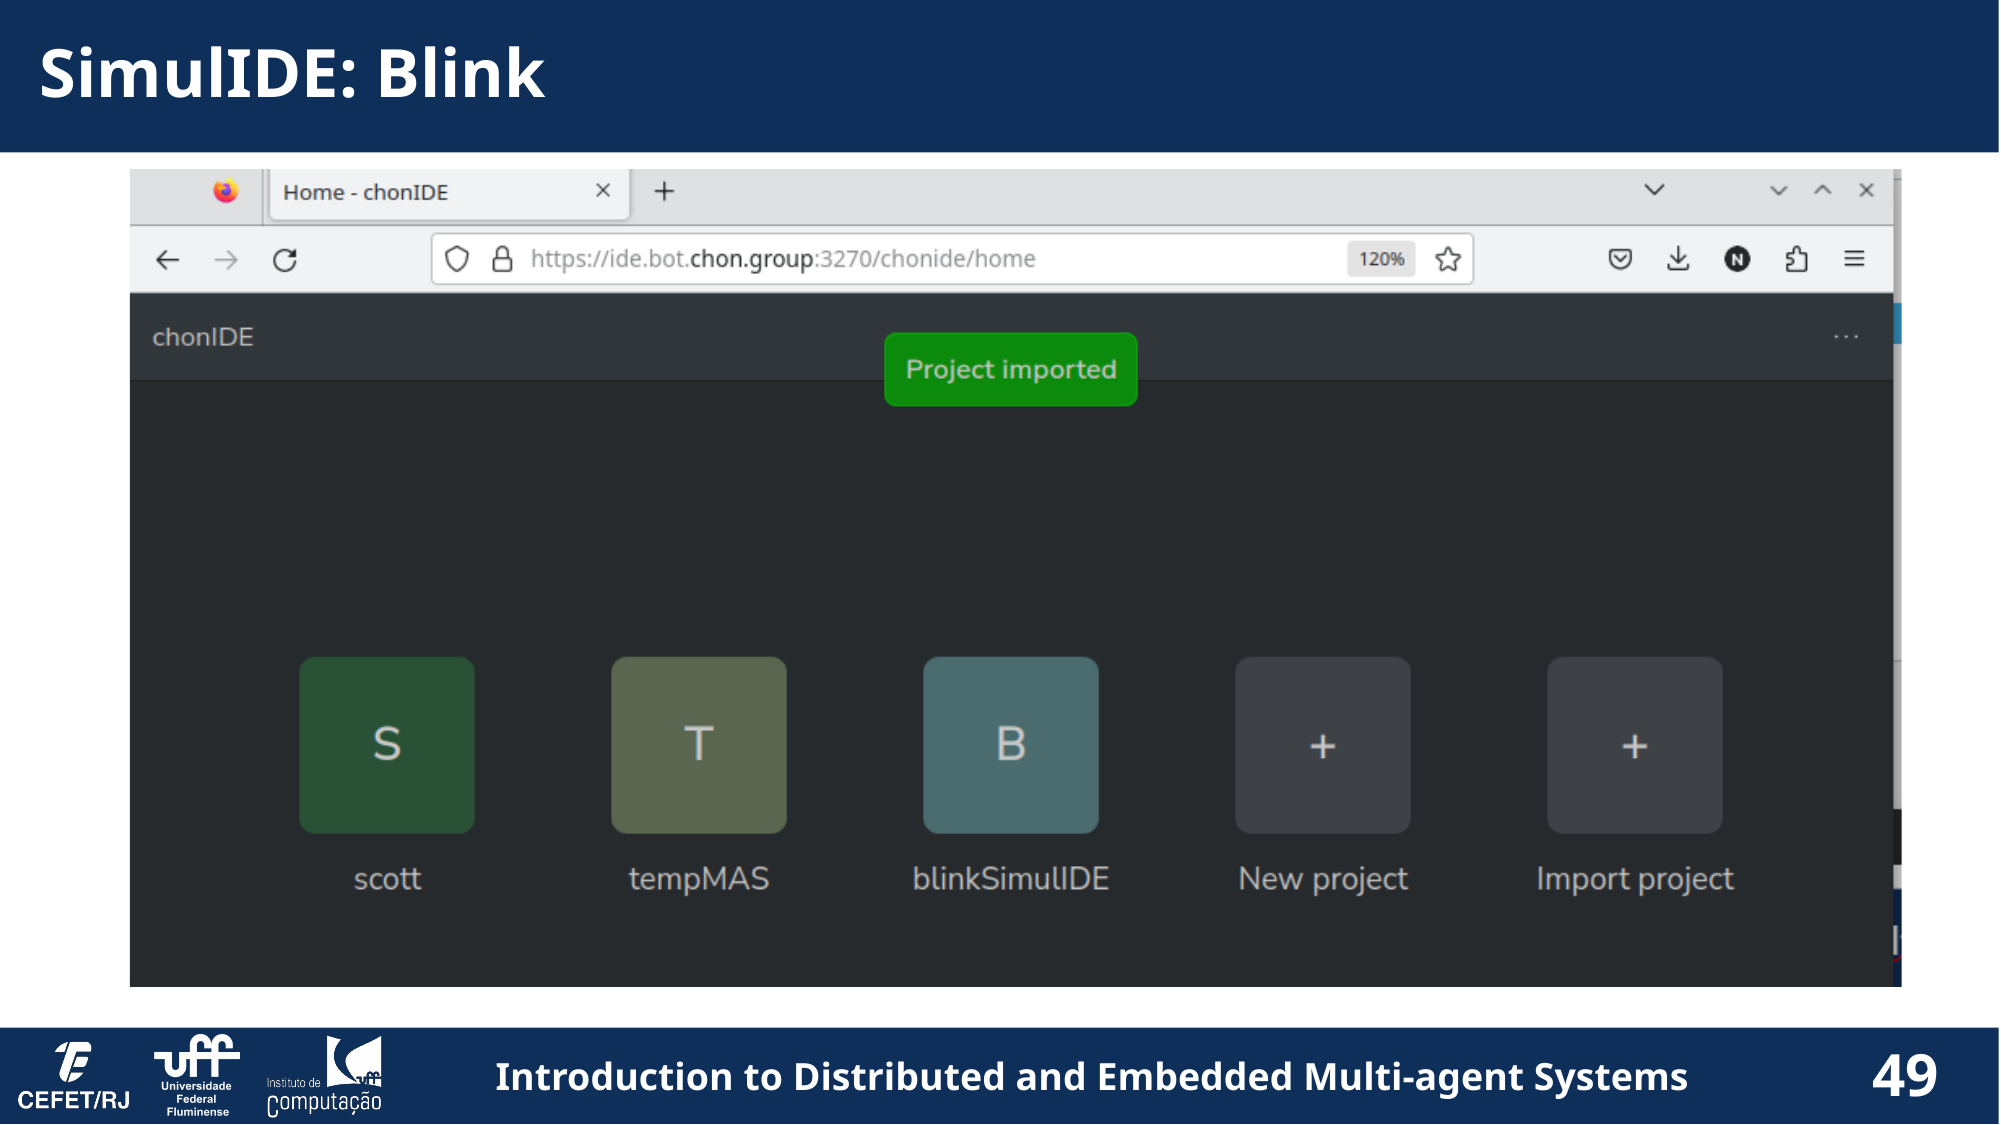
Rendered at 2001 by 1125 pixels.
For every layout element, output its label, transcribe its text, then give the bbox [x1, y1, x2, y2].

picture [129, 169, 1902, 987]
picture [18, 1021, 129, 1125]
text_box SimulIDE: Blink [25, 23, 1998, 116]
picture [265, 1033, 383, 1118]
picture [153, 1033, 241, 1121]
